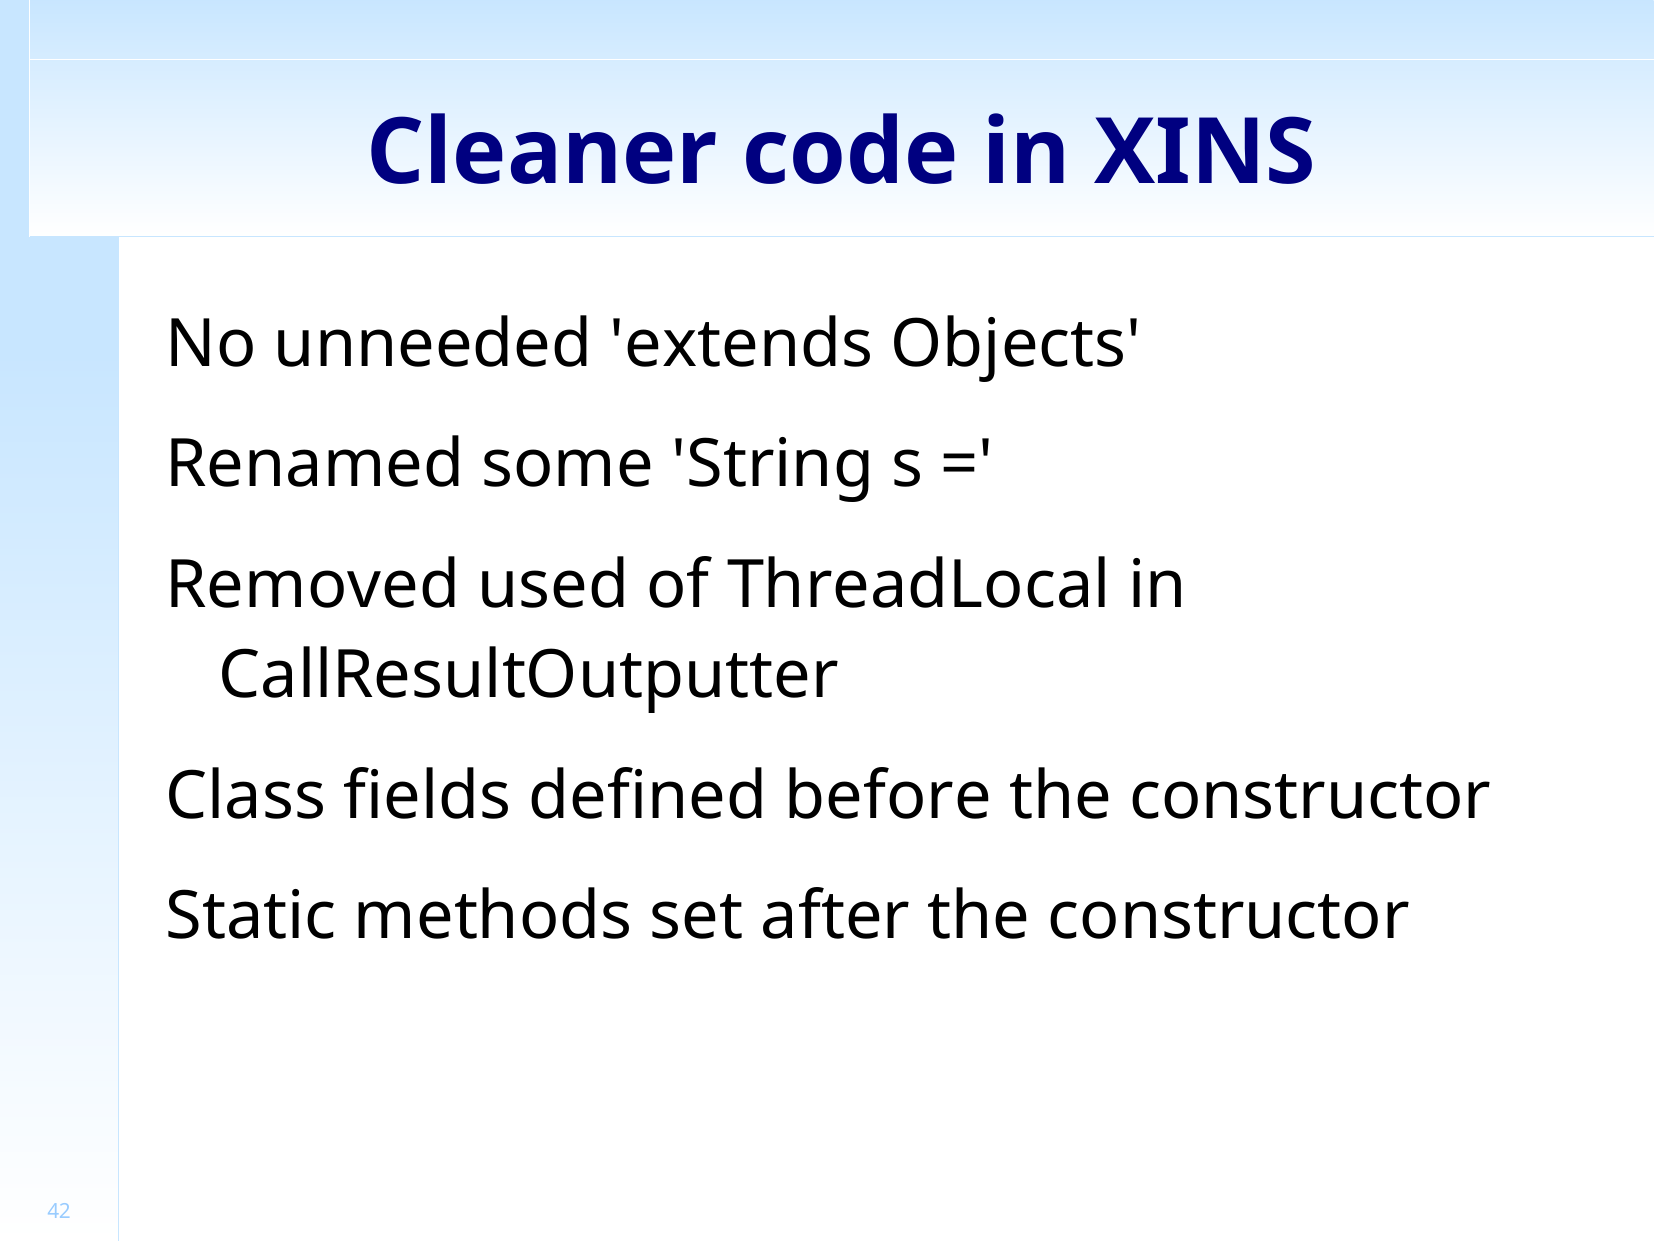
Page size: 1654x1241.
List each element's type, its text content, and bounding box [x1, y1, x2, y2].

title Cleaner code in XINS [29, 59, 1654, 237]
list No unneeded 'extends Objects' Renamed some 'String s =' Removed used of ThreadLocal in CallResultOutputter Class fields defined before the constructor Static methods set after the constructor [147, 295, 1651, 1182]
